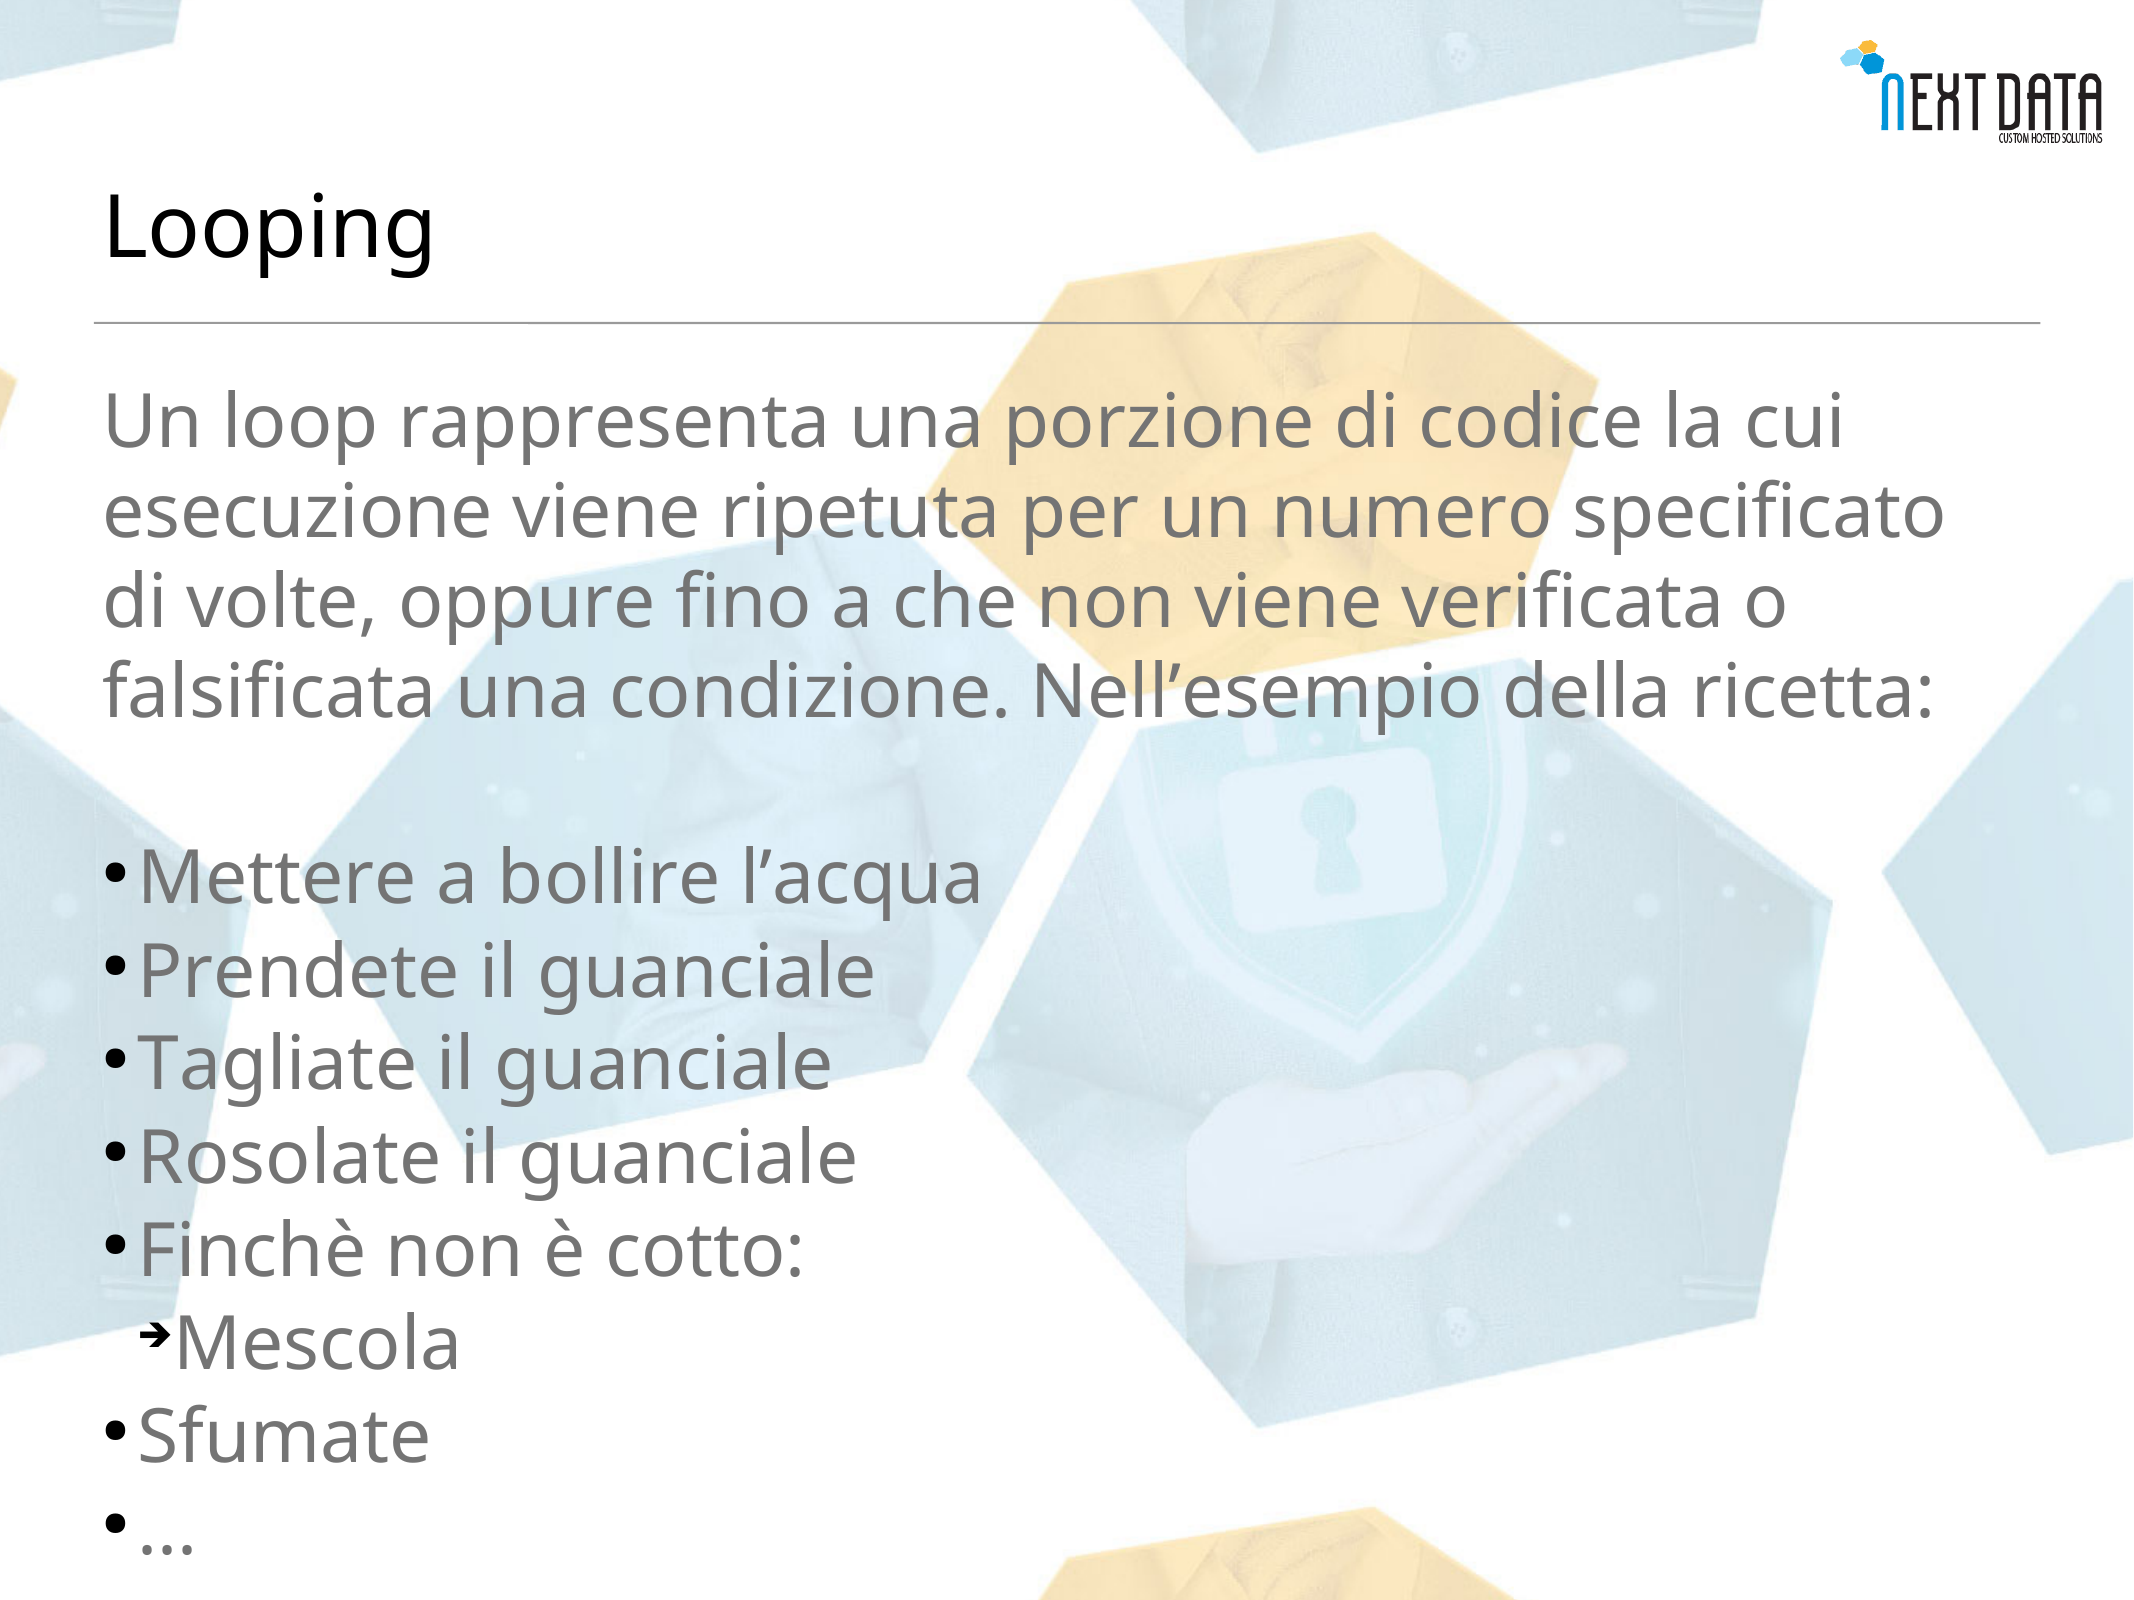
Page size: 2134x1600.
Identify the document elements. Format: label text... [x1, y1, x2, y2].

text_box Un loop rappresenta una porzione di codice la cui esecuzione viene ripetuta per un numero specificato di volte, oppure fino a che non viene verificata o falsificata una condizione. Nell’esempio della ricetta: Mettere a bollire l’acqua Prendete il guanciale Tagliate il guanciale Rosolate il guanciale Finchè non è cotto: Mescola Sfumate ... [93, 364, 2040, 1459]
text_box Looping [93, 54, 2040, 284]
picture [0, 0, 2134, 1600]
